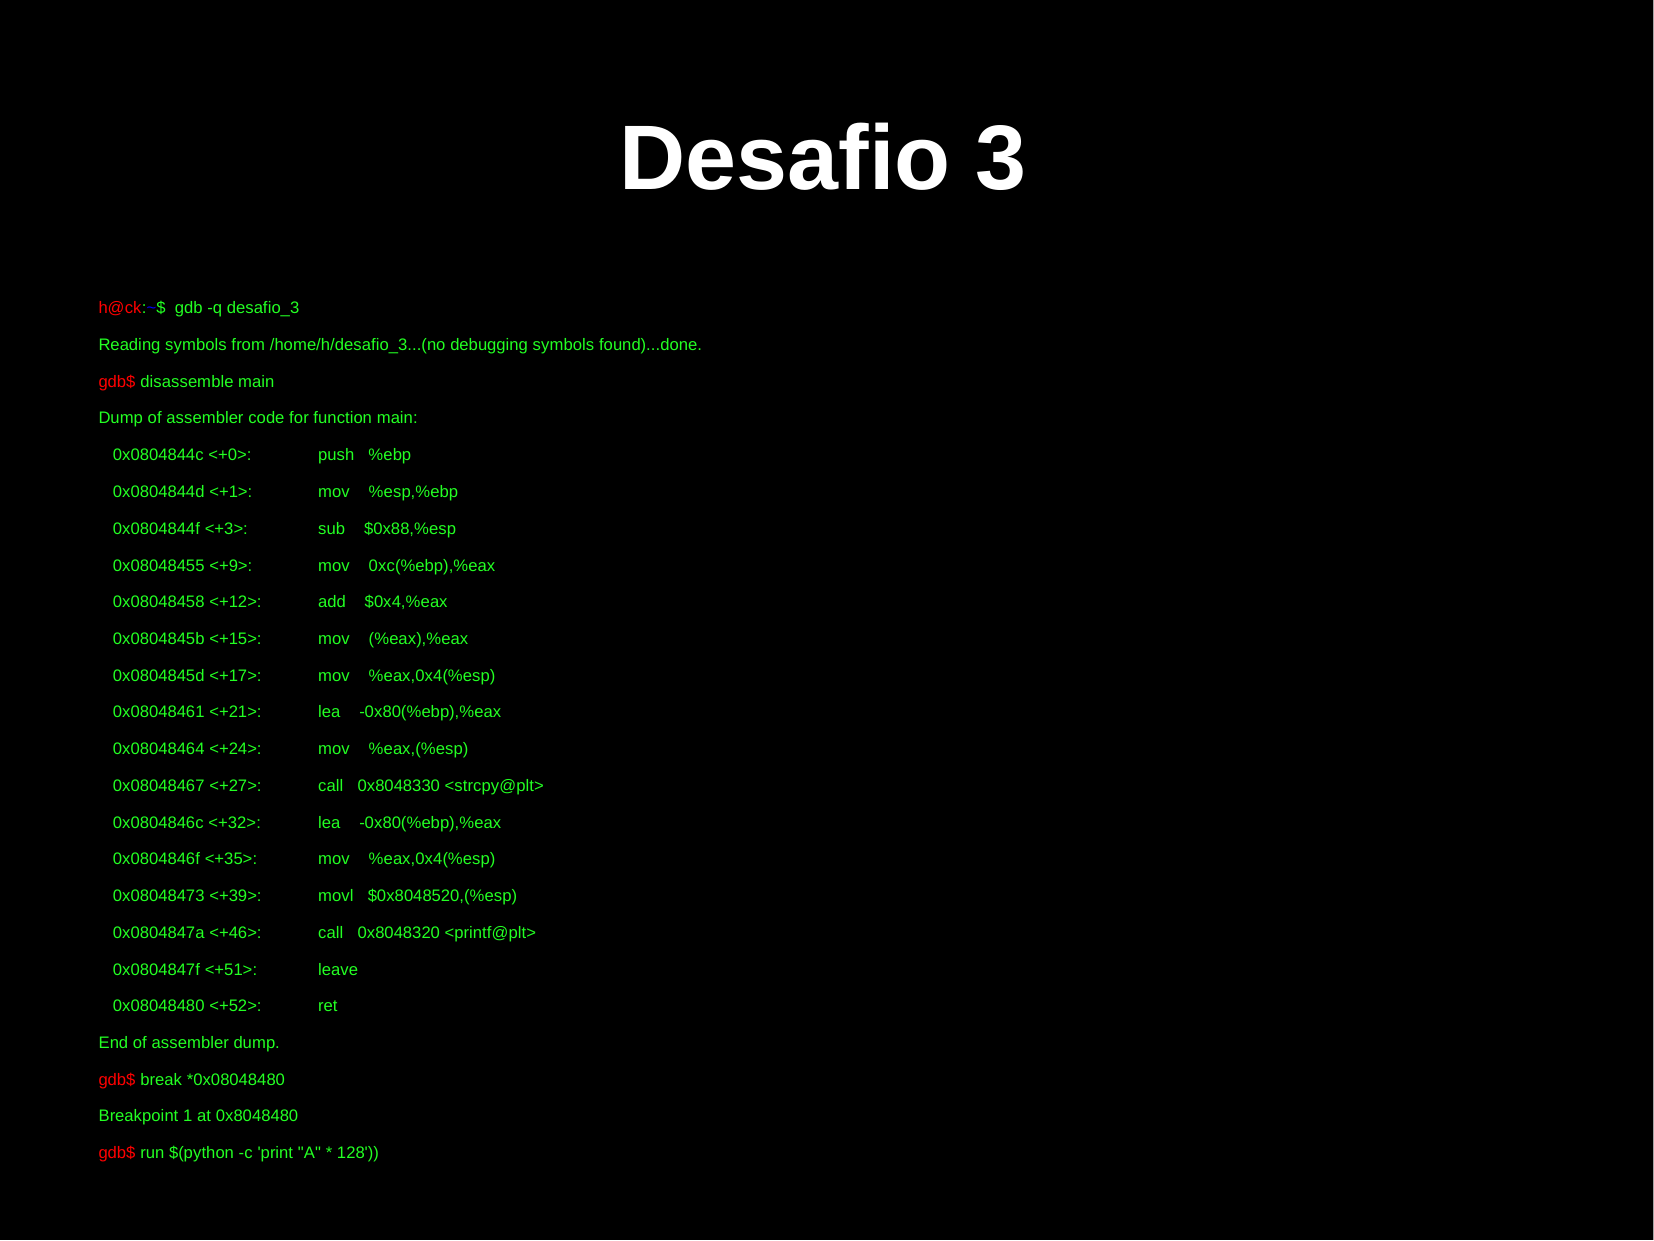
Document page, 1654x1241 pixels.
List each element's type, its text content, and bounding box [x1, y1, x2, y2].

list h@ck:~$ gdb -q desafio_3 Reading symbols from /home/h/desafio_3...(no debugging symbols found)...done. gdb$ disassemble main Dump of assembler code for function main: 0x0804844c <+0>: push %ebp 0x0804844d <+1>: mov %esp,%ebp 0x0804844f <+3>: sub $0x88,%esp 0x08048455 <+9>: mov 0xc(%ebp),%eax 0x08048458 <+12>: add $0x4,%eax 0x0804845b <+15>: mov (%eax),%eax 0x0804845d <+17>: mov %eax,0x4(%esp) 0x08048461 <+21>: lea -0x80(%ebp),%eax 0x08048464 <+24>: mov %eax,(%esp) 0x08048467 <+27>: call 0x8048330 <strcpy@plt> 0x0804846c <+32>: lea -0x80(%ebp),%eax 0x0804846f <+35>: mov %eax,0x4(%esp) 0x08048473 <+39>: movl $0x8048520,(%esp) 0x0804847a <+46>: call 0x8048320 <printf@plt> 0x0804847f <+51>: leave 0x08048480 <+52>: ret End of assembler dump. gdb$ break *0x08048480 Breakpoint 1 at 0x8048480 gdb$ run $(python -c 'print "A" * 128')) [82, 289, 1565, 1241]
title Desafio 3 [82, 23, 1565, 283]
